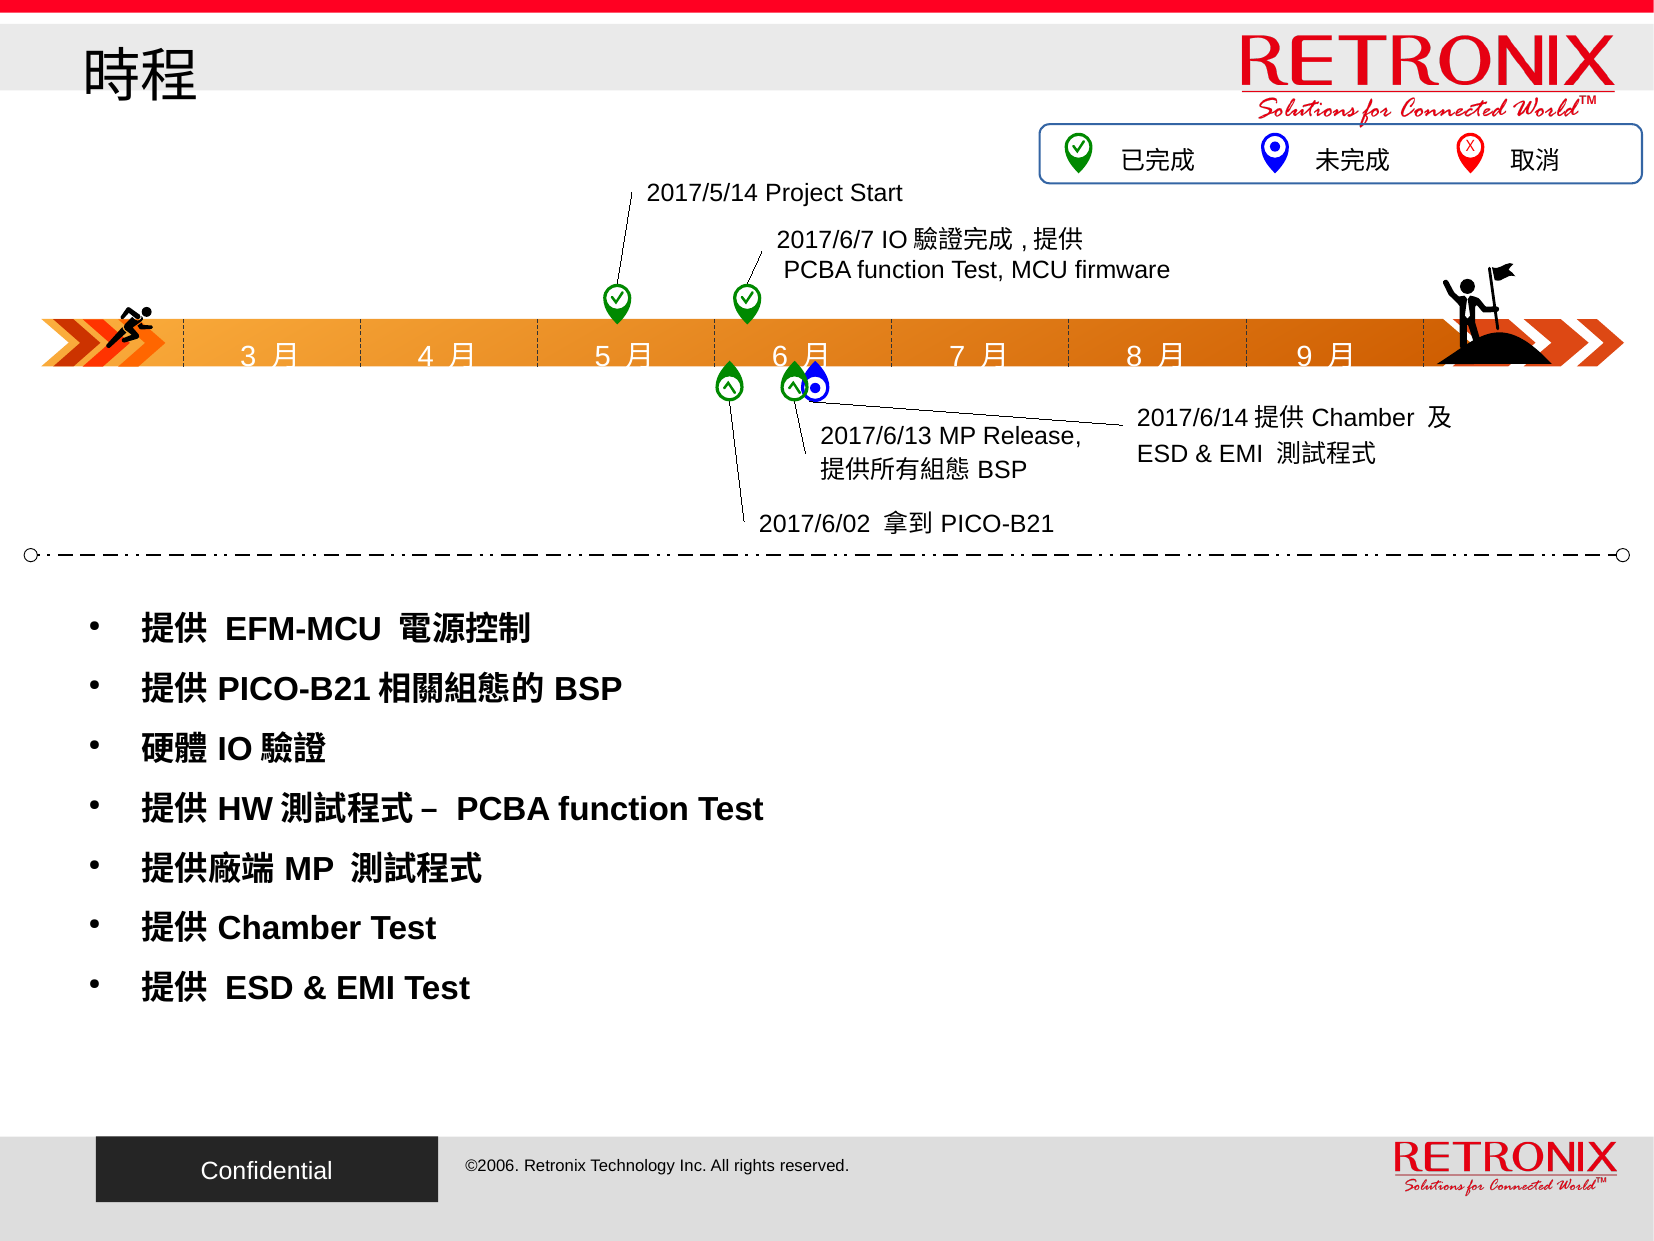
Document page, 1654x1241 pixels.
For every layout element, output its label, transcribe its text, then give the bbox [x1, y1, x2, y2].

picture [732, 283, 763, 325]
picture [1260, 132, 1290, 174]
text_box [1554, 319, 1589, 367]
text_box 已完成 [1106, 133, 1211, 182]
text_box [41, 318, 602, 367]
picture [1455, 132, 1486, 174]
list 提供 EFM-MCU 電源控制 提供PICO-B21相關組態的BSP 硬體IO驗證 提供HW測試程式 – PCBA function Test 提供廠端MP 測試程式 提供Chamber Test 提供 ESD & EMI Test [70, 602, 1583, 1087]
title 時程 [82, 23, 1205, 119]
picture [714, 360, 745, 402]
picture [1063, 132, 1094, 174]
text_box 取消 [1495, 133, 1576, 182]
text_box 7 月 [934, 324, 1025, 379]
picture [602, 283, 633, 325]
text_box 4 月 [402, 324, 493, 379]
picture [1435, 253, 1554, 373]
text_box 2017/6/7 IO驗證完成,提供 PCBA function Test, MCU firmware [761, 212, 1205, 289]
text_box [1576, 319, 1625, 367]
text_box 9 月 [1281, 324, 1388, 379]
text_box [633, 318, 757, 367]
text_box 6 月 [757, 324, 848, 379]
picture [1235, 31, 1621, 123]
picture [779, 360, 831, 403]
picture [1391, 1139, 1621, 1198]
text_box 8 月 [1111, 324, 1202, 379]
text_box 5 月 [579, 324, 670, 379]
text_box [763, 318, 1435, 367]
picture [105, 306, 154, 349]
text_box 2017/6/02 拿到PICO-B21 [744, 496, 1182, 544]
text_box 未完成 [1301, 133, 1406, 182]
text_box 2017/6/14提供Chamber 及 ESD & EMI 測試程式 [1122, 389, 1468, 471]
text_box 2017/6/13 MP Release, 提供所有組態BSP [805, 414, 1111, 491]
picture [1235, 126, 1621, 130]
text_box 3 月 [225, 324, 316, 379]
text_box 2017/5/14 Project Start [631, 171, 934, 215]
